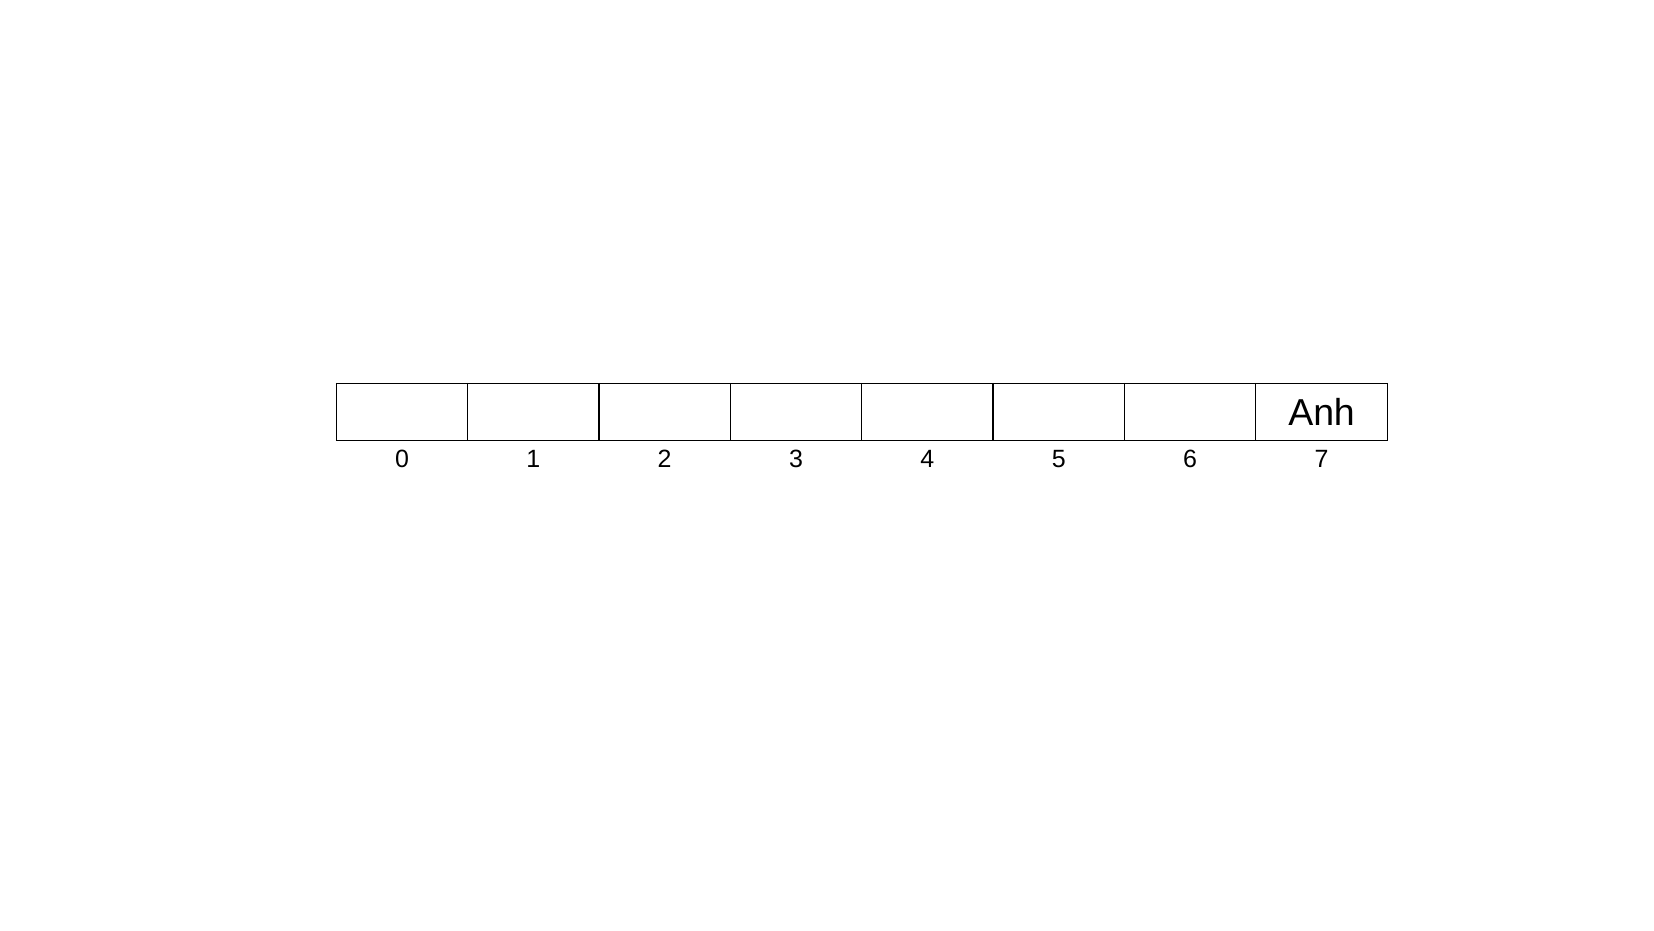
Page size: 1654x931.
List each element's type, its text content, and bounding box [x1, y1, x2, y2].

table_header 0 [336, 431, 468, 488]
table_header [468, 384, 598, 431]
table_header [1125, 384, 1255, 431]
table_header [337, 384, 467, 431]
table_header 5 [993, 431, 1124, 488]
table_header 2 [599, 431, 730, 488]
table_header [600, 384, 730, 431]
table_header 3 [730, 431, 862, 488]
table_header 6 [1124, 431, 1256, 488]
table_header [862, 384, 992, 431]
table_header 7 [1256, 431, 1388, 488]
table_header 1 [468, 431, 599, 488]
table_header Anh [1256, 384, 1387, 431]
table_header [994, 384, 1124, 431]
table_header 4 [862, 431, 993, 488]
table_header [731, 384, 861, 431]
